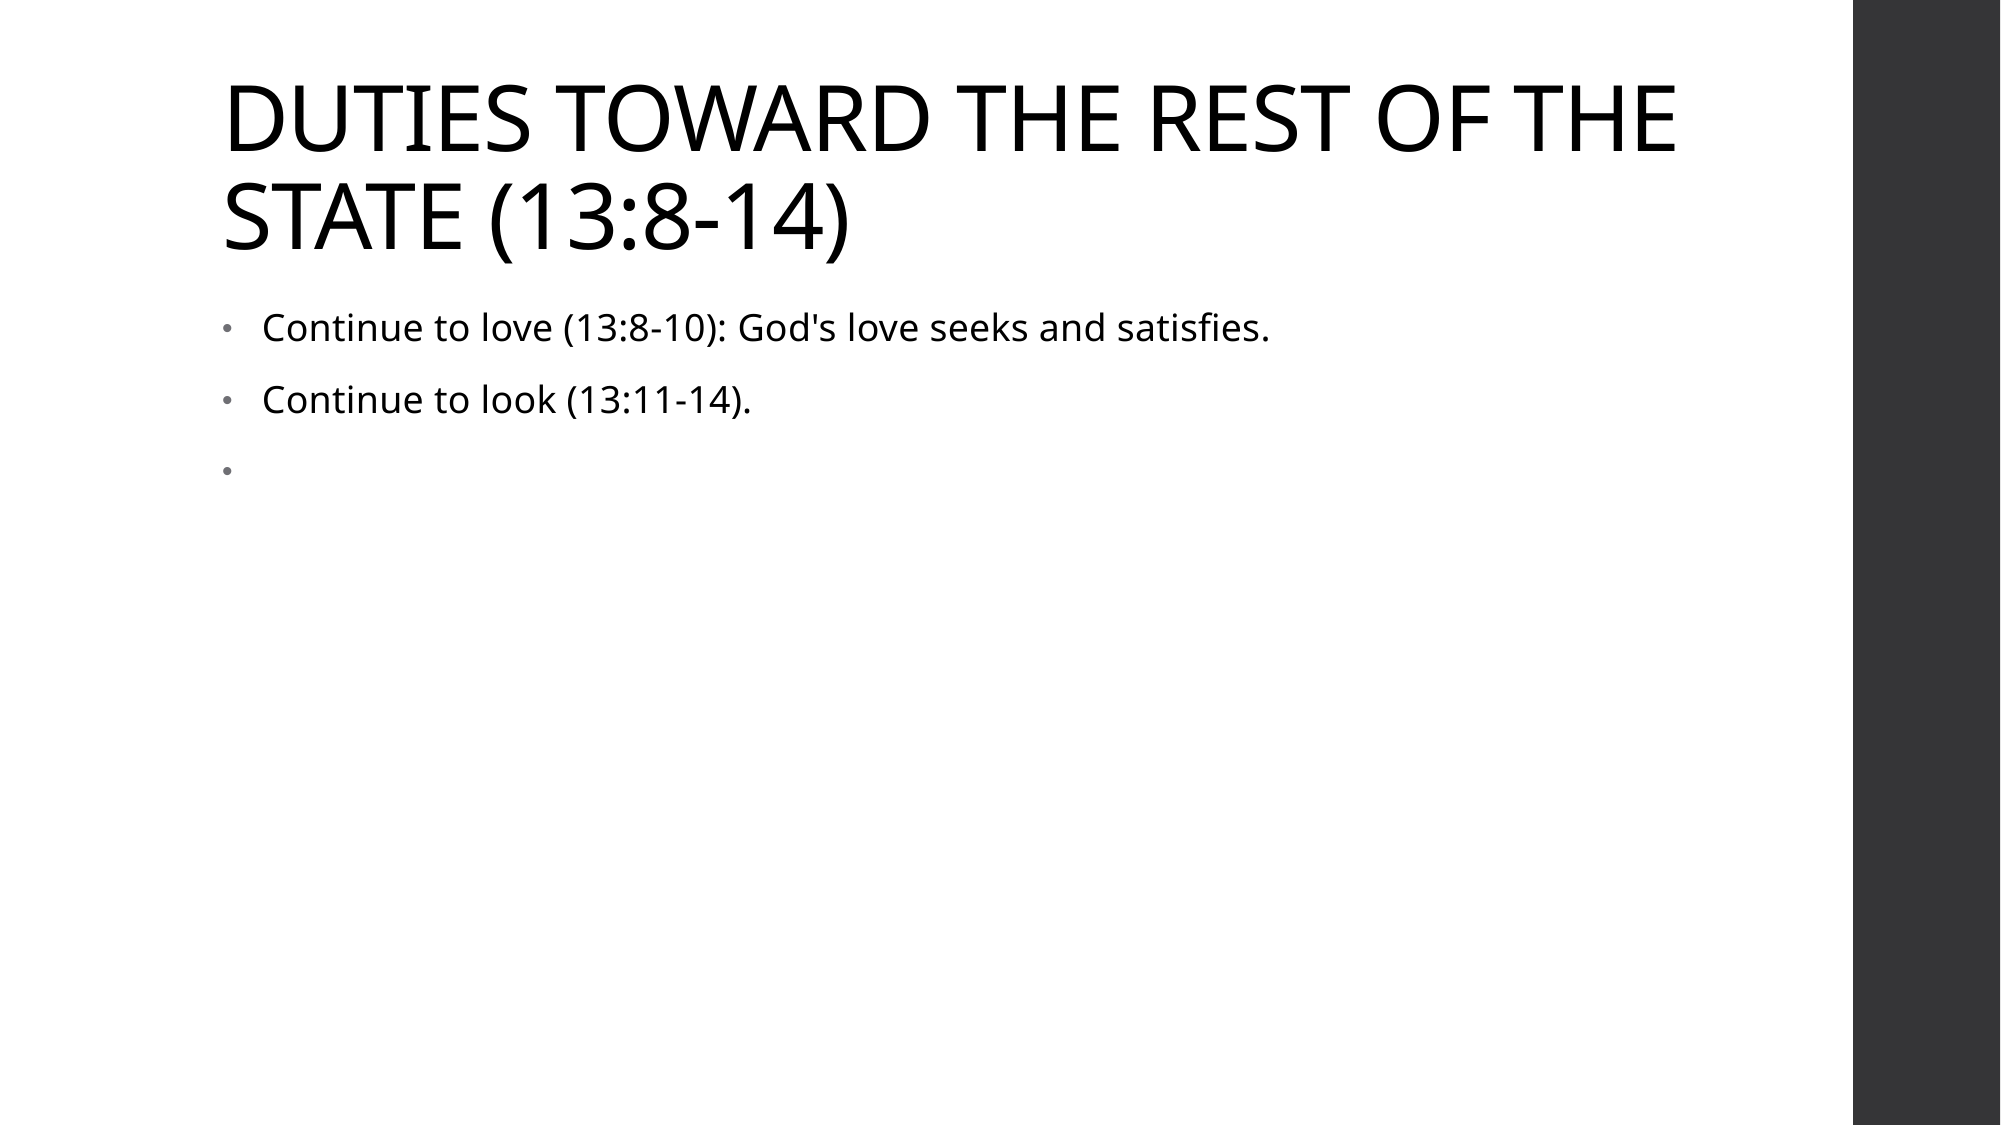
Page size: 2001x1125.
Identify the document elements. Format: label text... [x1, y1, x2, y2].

list Continue to love (13:8-10): God's love seeks and satisfies. Continue to look (13:11-14). [206, 299, 1617, 1014]
title DUTIES TOWARD THE REST OF THE STATE (13:8-14) [206, 60, 1797, 278]
